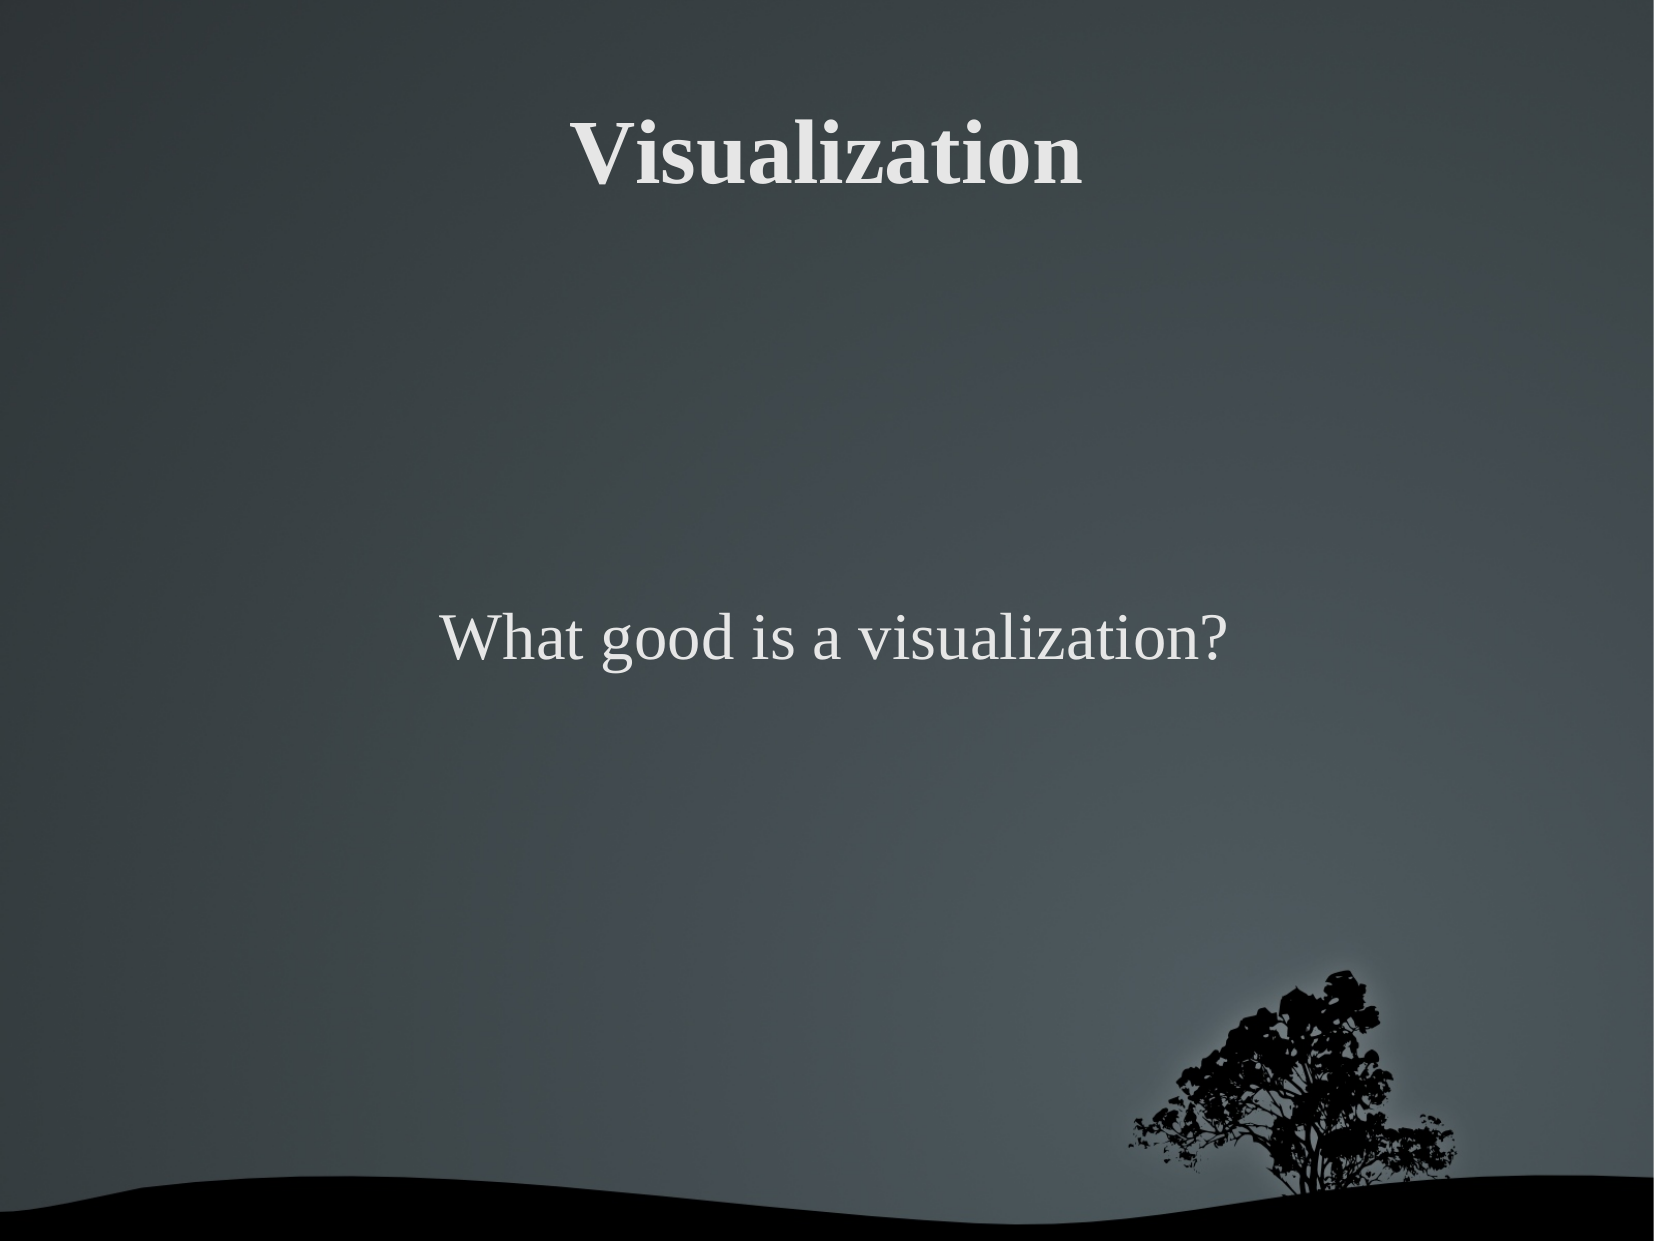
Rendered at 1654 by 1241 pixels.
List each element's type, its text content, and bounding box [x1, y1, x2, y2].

picture [0, 0, 1654, 1241]
title Visualization [82, 49, 1571, 257]
list What good is a visualization? [82, 600, 1571, 1094]
